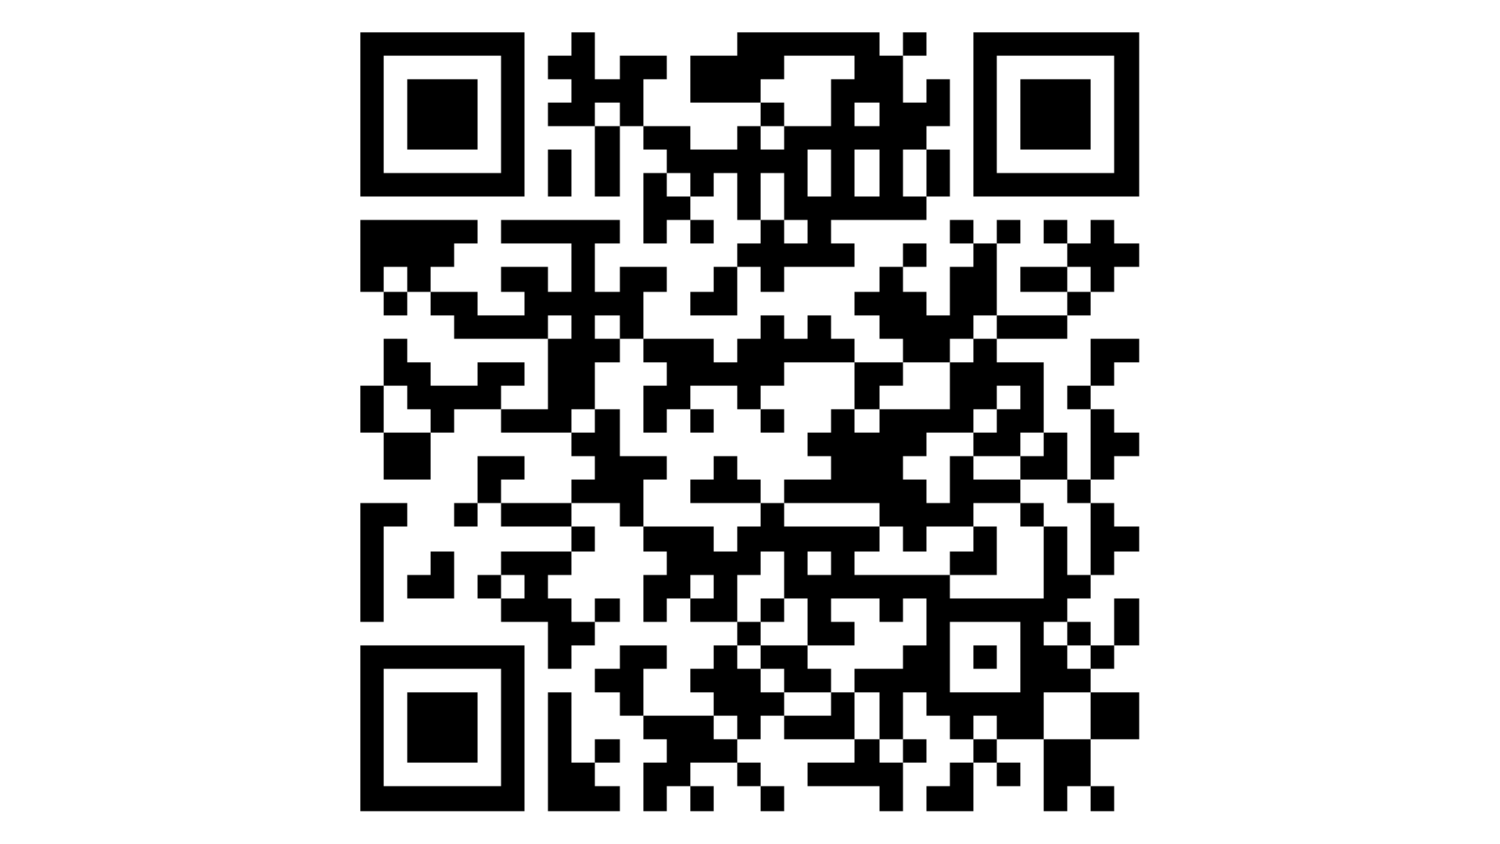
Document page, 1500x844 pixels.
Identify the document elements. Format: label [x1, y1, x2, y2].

picture [359, 31, 1141, 813]
